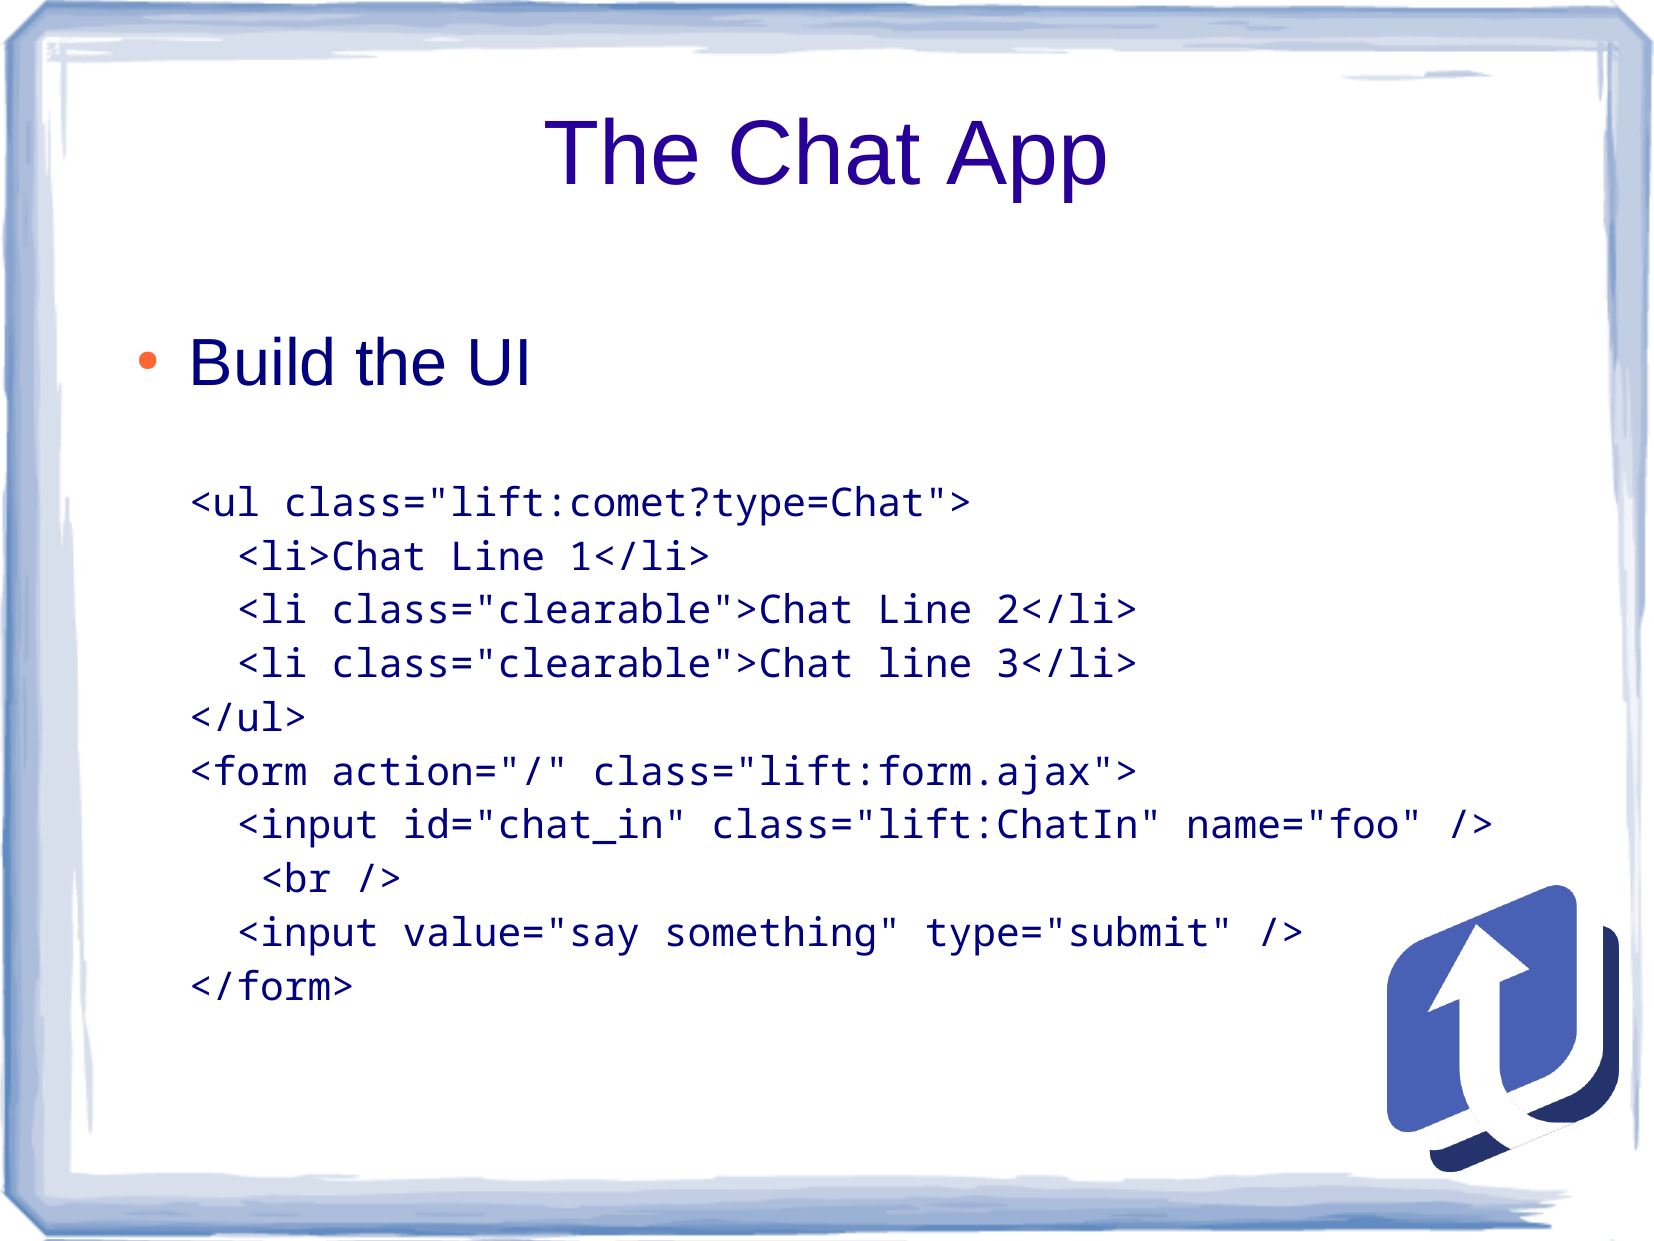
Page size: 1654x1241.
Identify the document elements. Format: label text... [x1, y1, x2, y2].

list Build the UI <ul class="lift:comet?type=Chat"> <li>Chat Line 1</li> <li class="clearable">Chat Line 2</li> <li class="clearable">Chat line 3</li> </ul> <form action="/" class="lift:form.ajax"> <input id="chat_in" class="lift:ChatIn" name="foo" /> <br /> <input value="say something" type="submit" /> </form> [118, 324, 1571, 1129]
picture [0, 0, 1654, 1241]
title The Chat App [82, 56, 1571, 250]
